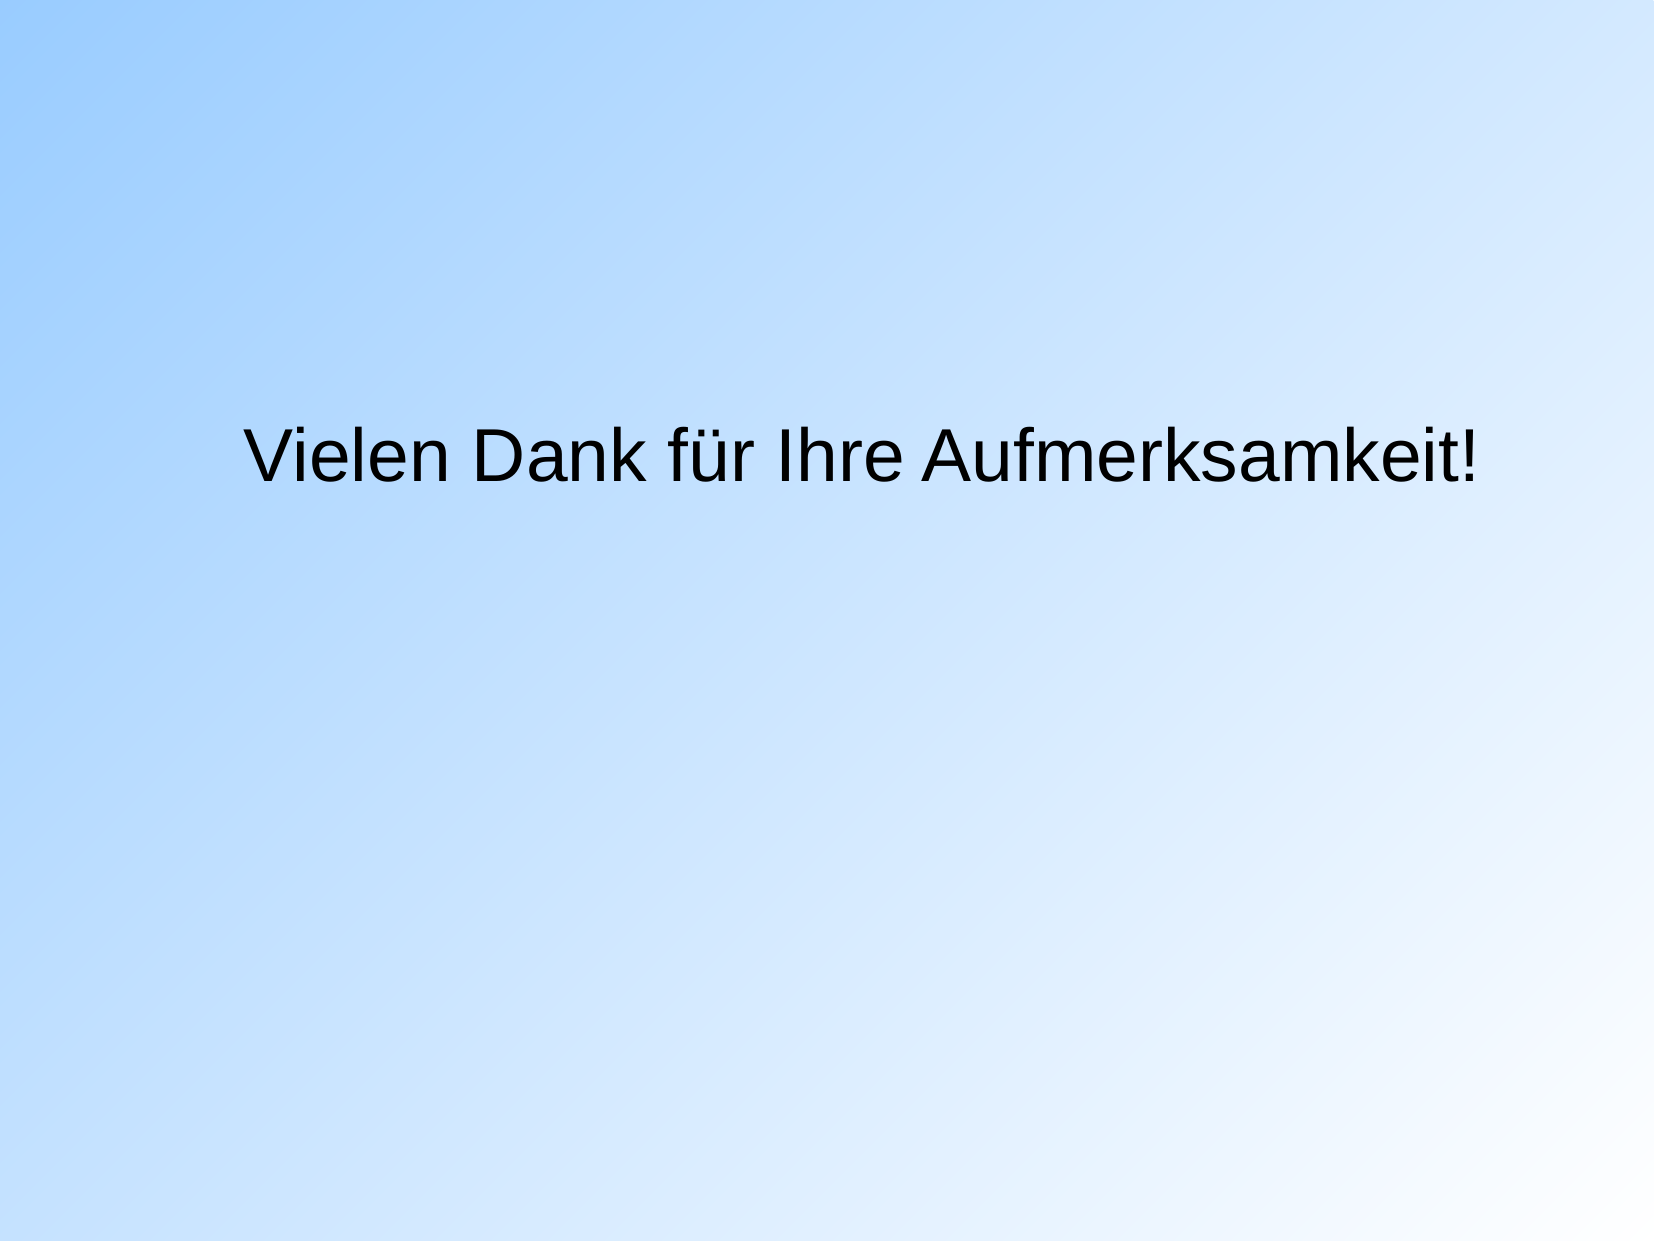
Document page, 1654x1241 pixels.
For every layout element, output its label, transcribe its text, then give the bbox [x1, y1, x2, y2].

list Vielen Dank für Ihre Aufmerksamkeit! [82, 413, 1571, 1109]
